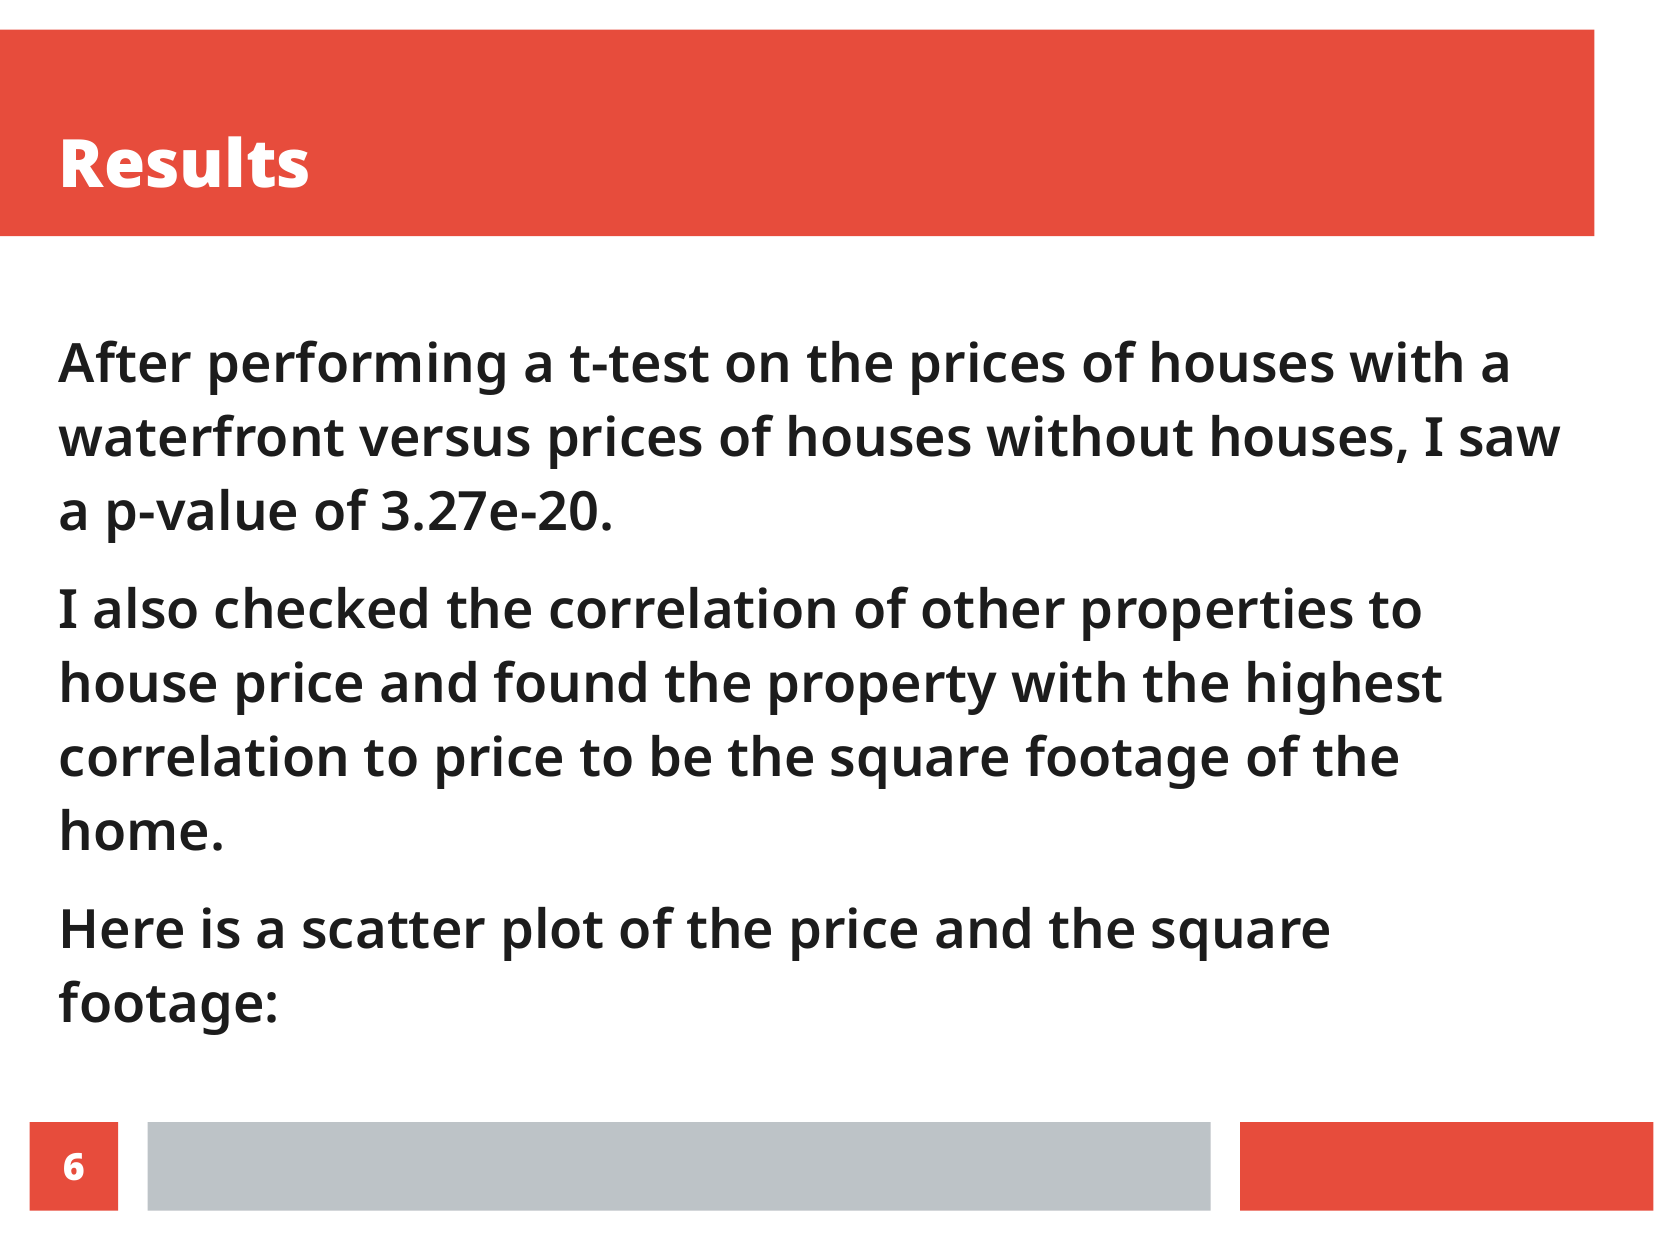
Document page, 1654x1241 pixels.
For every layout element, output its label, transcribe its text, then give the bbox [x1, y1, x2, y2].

list After performing a t-test on the prices of houses with a waterfront versus prices of houses without houses, I saw a p-value of 3.27e-20. I also checked the correlation of other properties to house price and found the property with the highest correlation to price to be the square footage of the home. Here is a scatter plot of the price and the square footage: [59, 324, 1565, 1093]
title Results [59, 59, 1595, 207]
